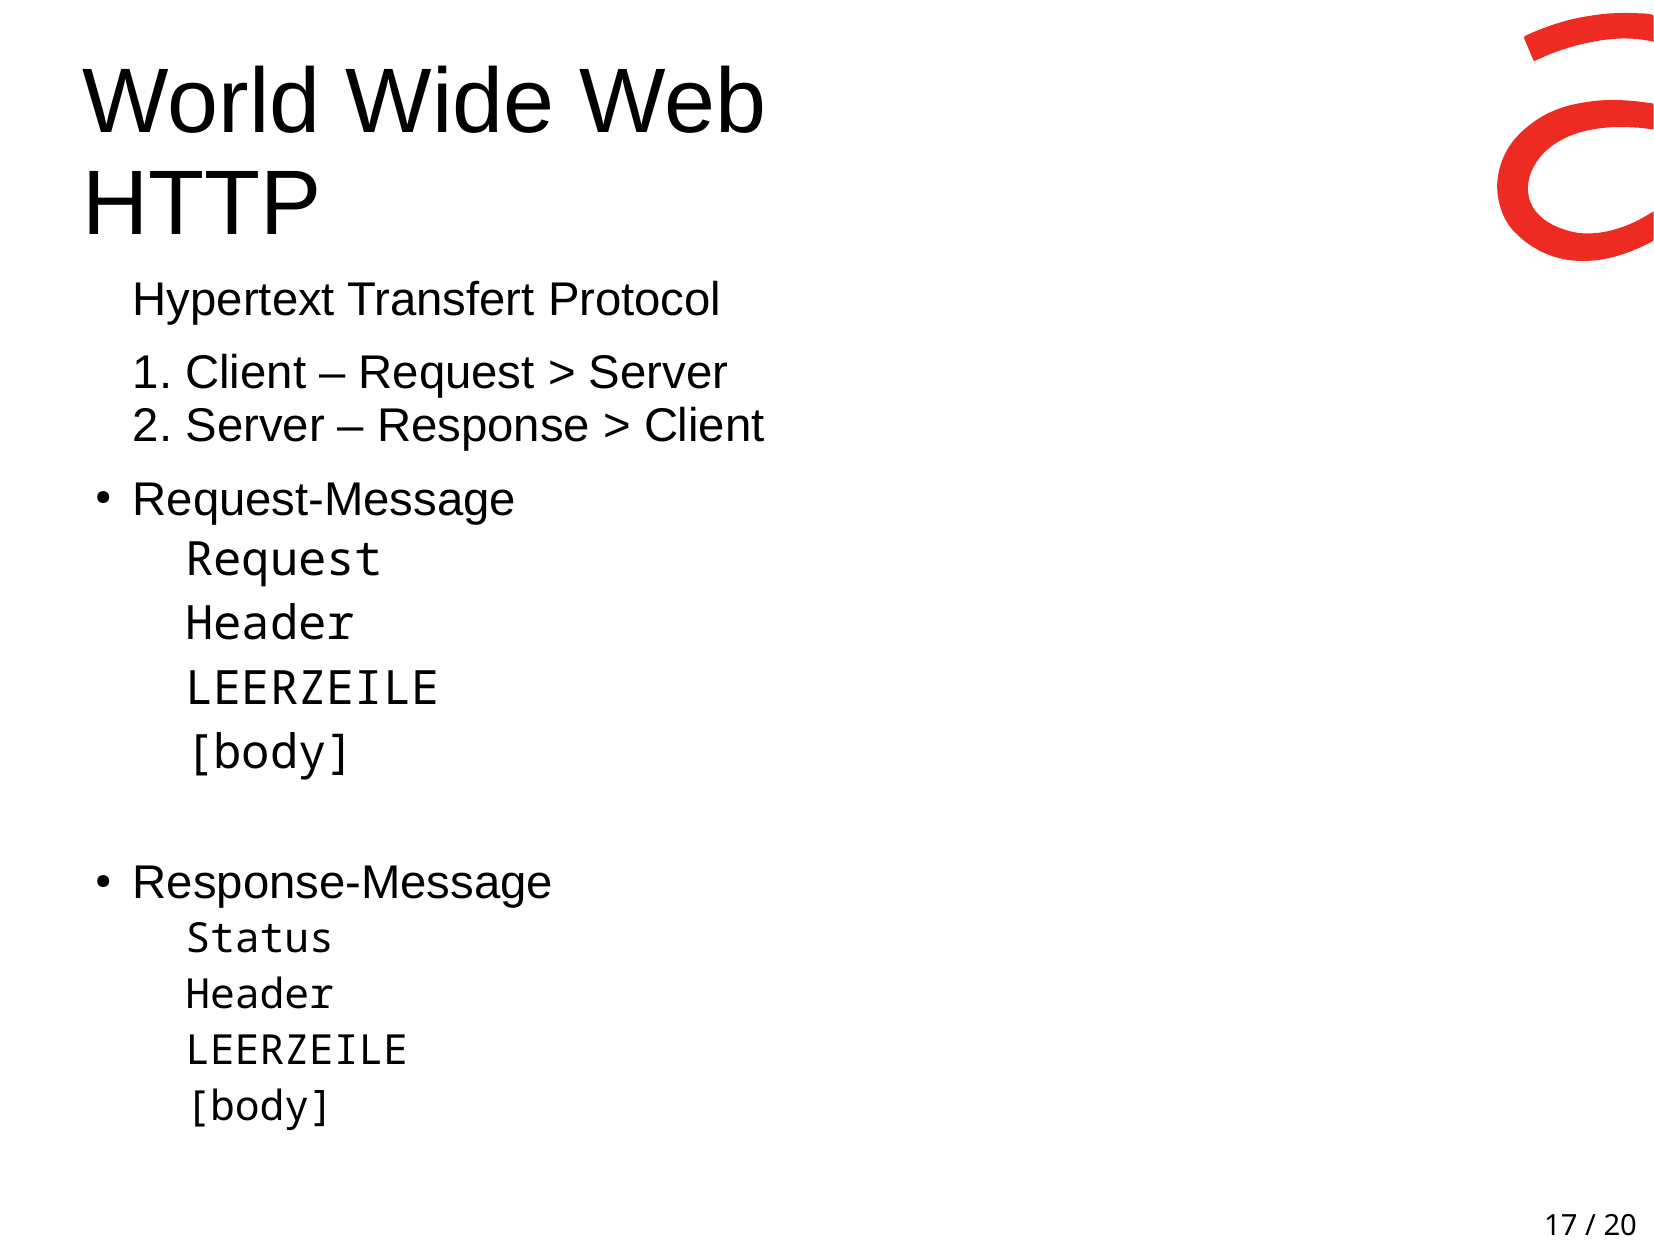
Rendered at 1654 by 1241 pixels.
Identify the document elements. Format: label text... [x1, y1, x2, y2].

list Hypertext Transfert Protocol 1. Client – Request > Server 2. Server – Response > Client Request-Message Request Header LEERZEILE [body] Response-Message Status Header LEERZEILE [body] [82, 272, 1571, 1140]
title World Wide Web HTTP [82, 49, 1571, 257]
